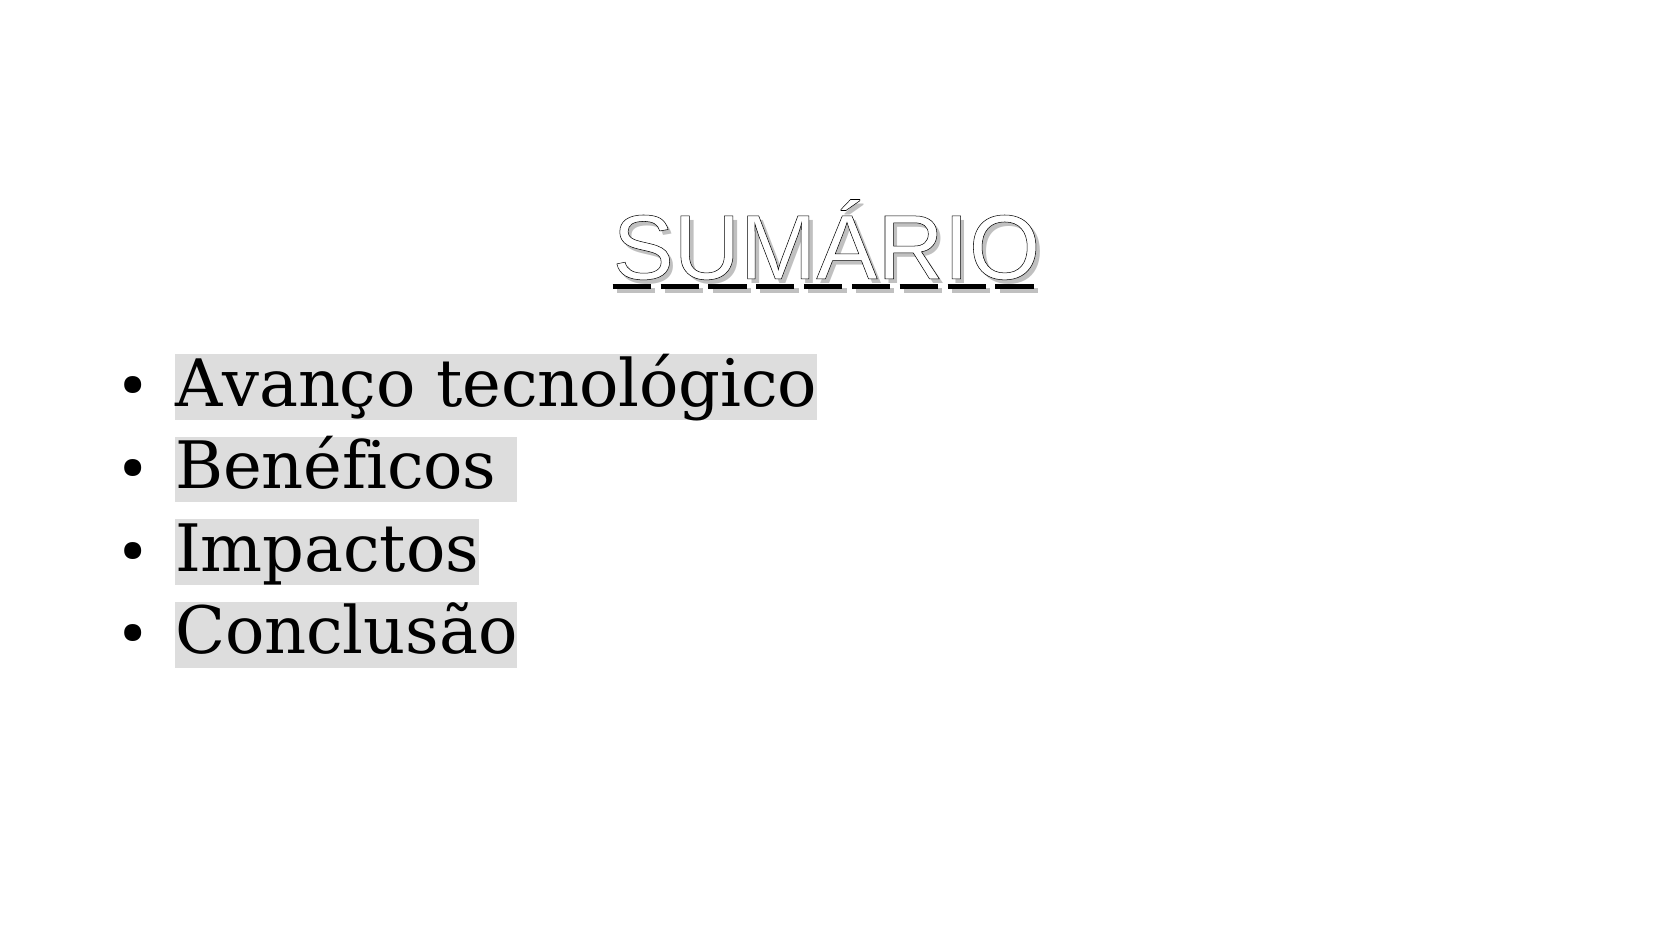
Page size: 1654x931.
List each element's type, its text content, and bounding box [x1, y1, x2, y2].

title SUMÁRIO [82, 169, 1571, 325]
list Avanço tecnológico Benéficos Impactos Conclusão [82, 354, 1571, 669]
